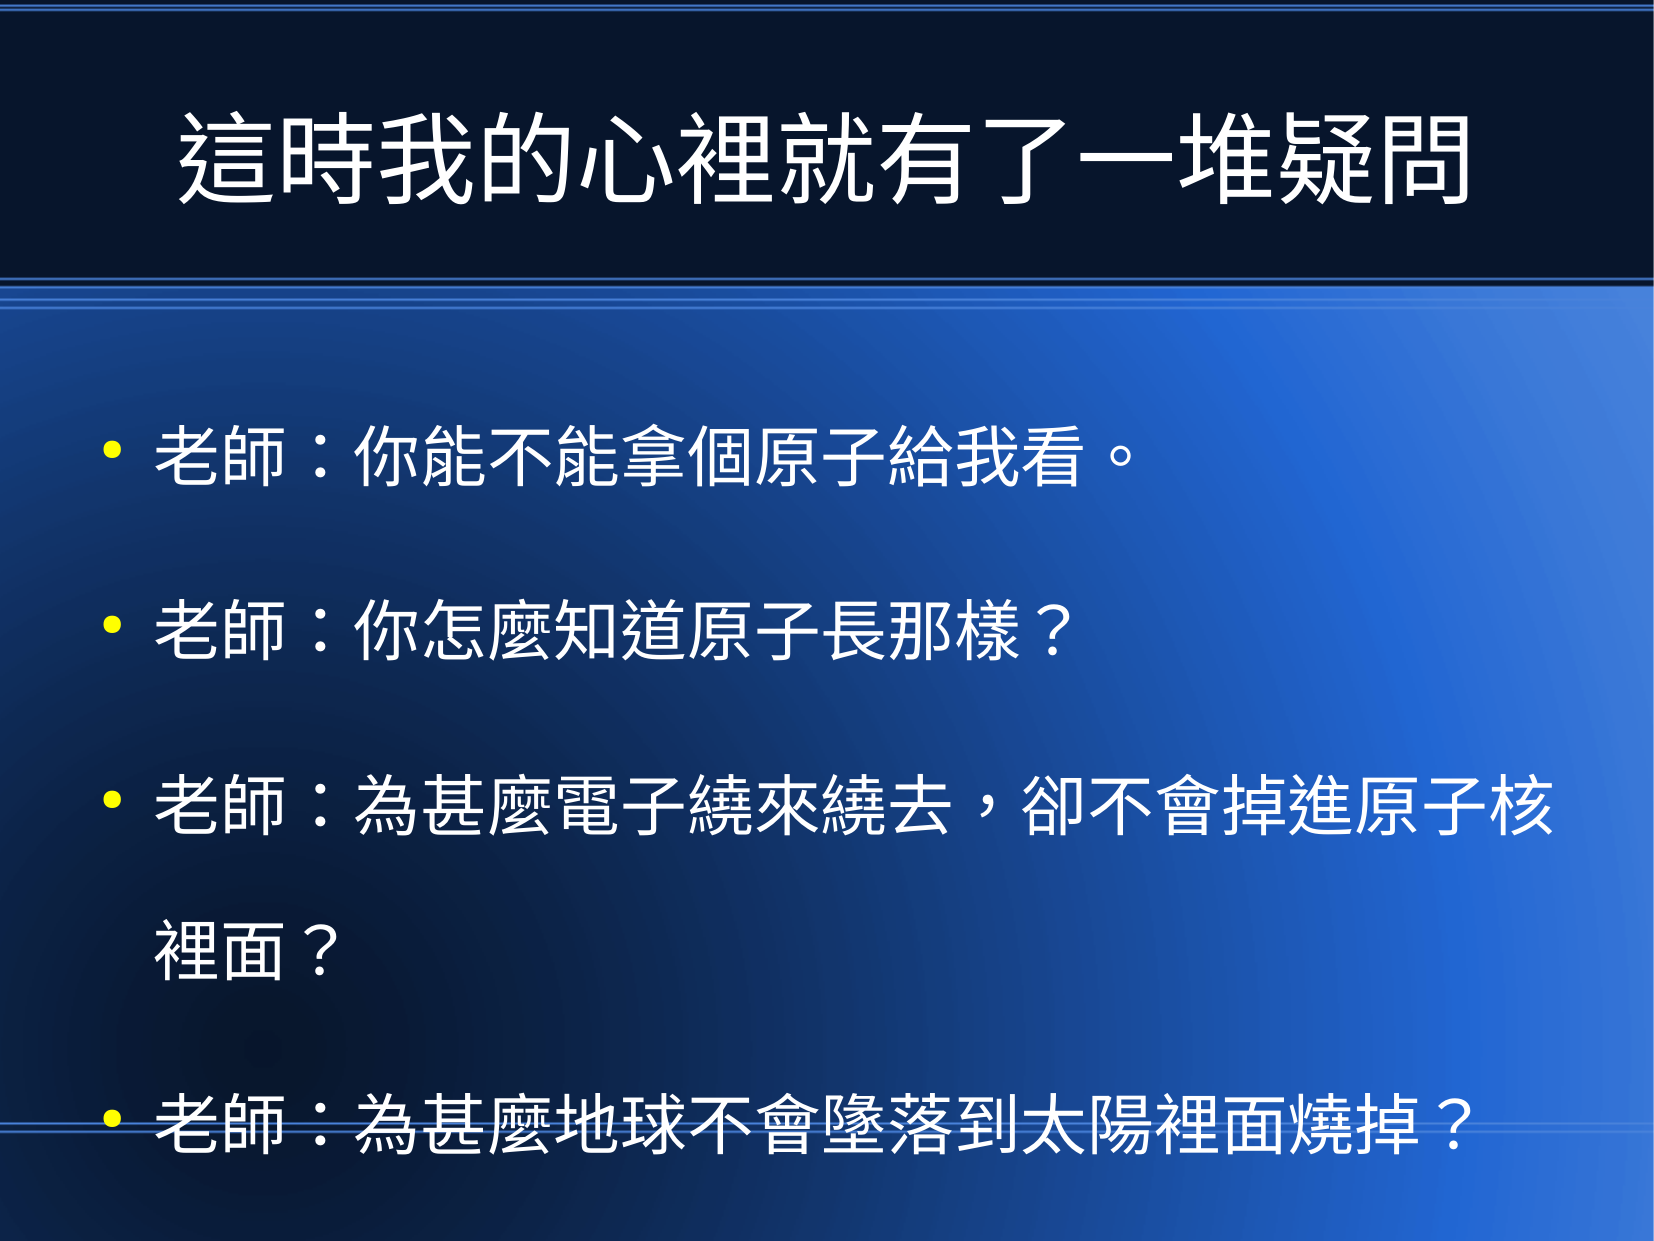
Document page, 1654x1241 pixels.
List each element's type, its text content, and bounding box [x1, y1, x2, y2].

list 老師：你能不能拿個原子給我看。 老師：你怎麼知道原子長那樣？ 老師：為甚麼電子繞來繞去，卻不會掉進原子核裡面？ 老師：為甚麼地球不會墬落到太陽裡面燒掉？ [82, 355, 1571, 1241]
title 這時我的心裡就有了一堆疑問 [82, 49, 1571, 257]
picture [0, 0, 1654, 1241]
